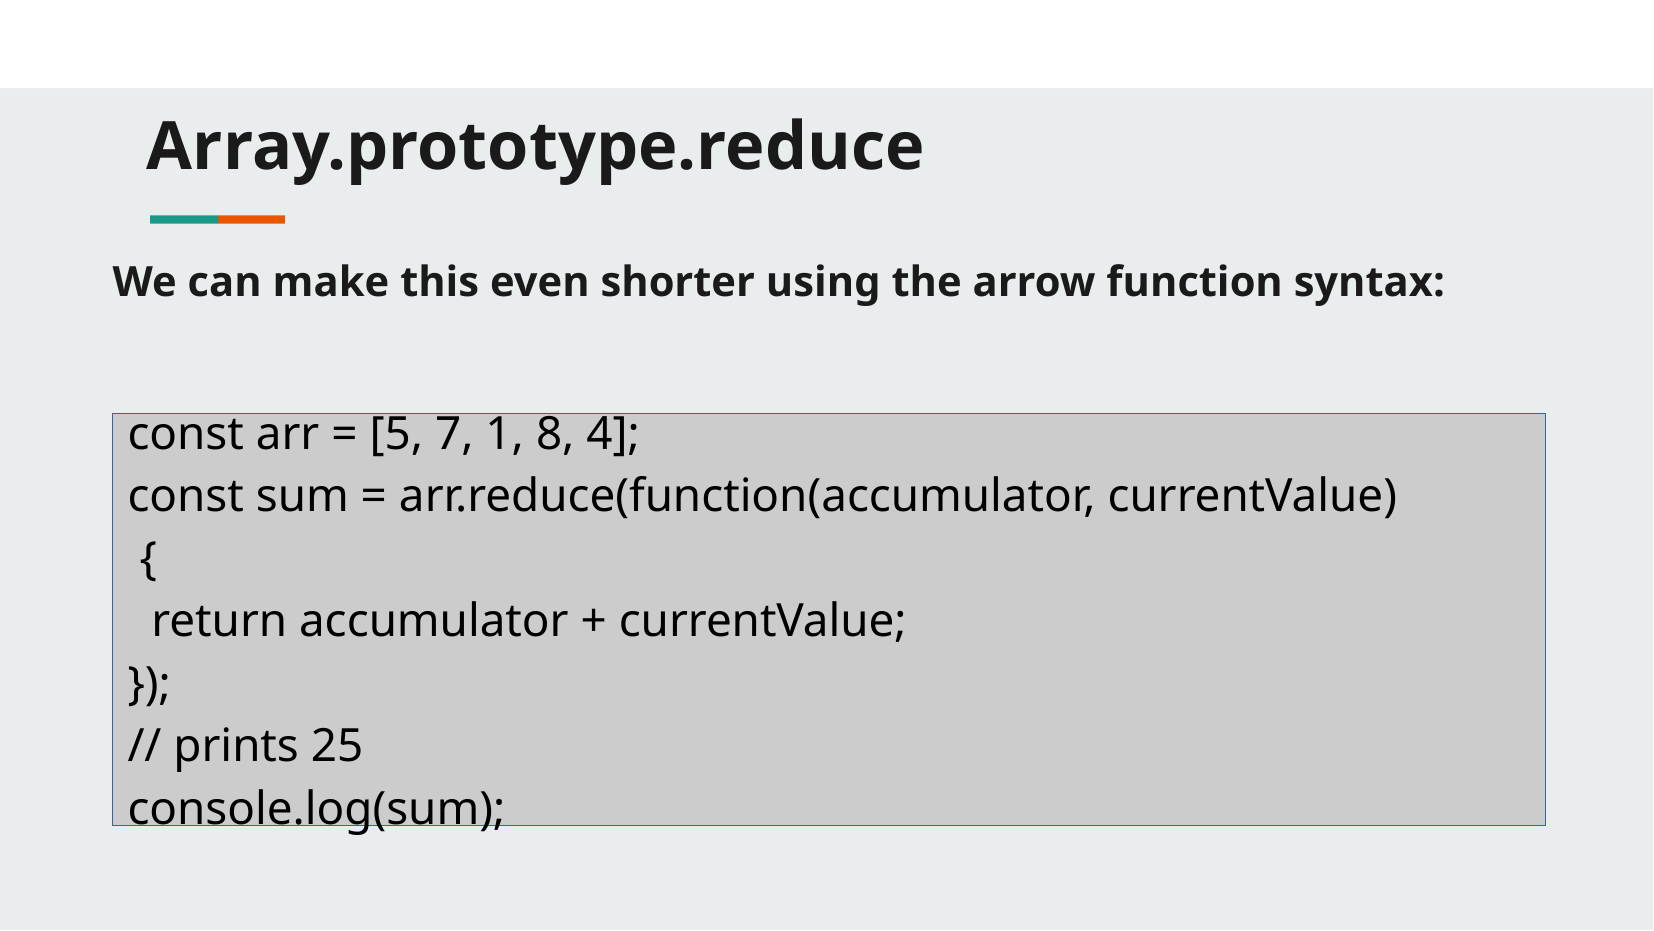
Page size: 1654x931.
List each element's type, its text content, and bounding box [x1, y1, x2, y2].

text_box const arr = [5, 7, 1, 8, 4]; const sum = arr.reduce(function(accumulator, currentValue) { return accumulator + currentValue; }); // prints 25 console.log(sum); [112, 413, 1546, 826]
title We can make this even shorter using the arrow function syntax: [97, 240, 1606, 348]
title Array.prototype.reduce [131, 87, 1640, 196]
